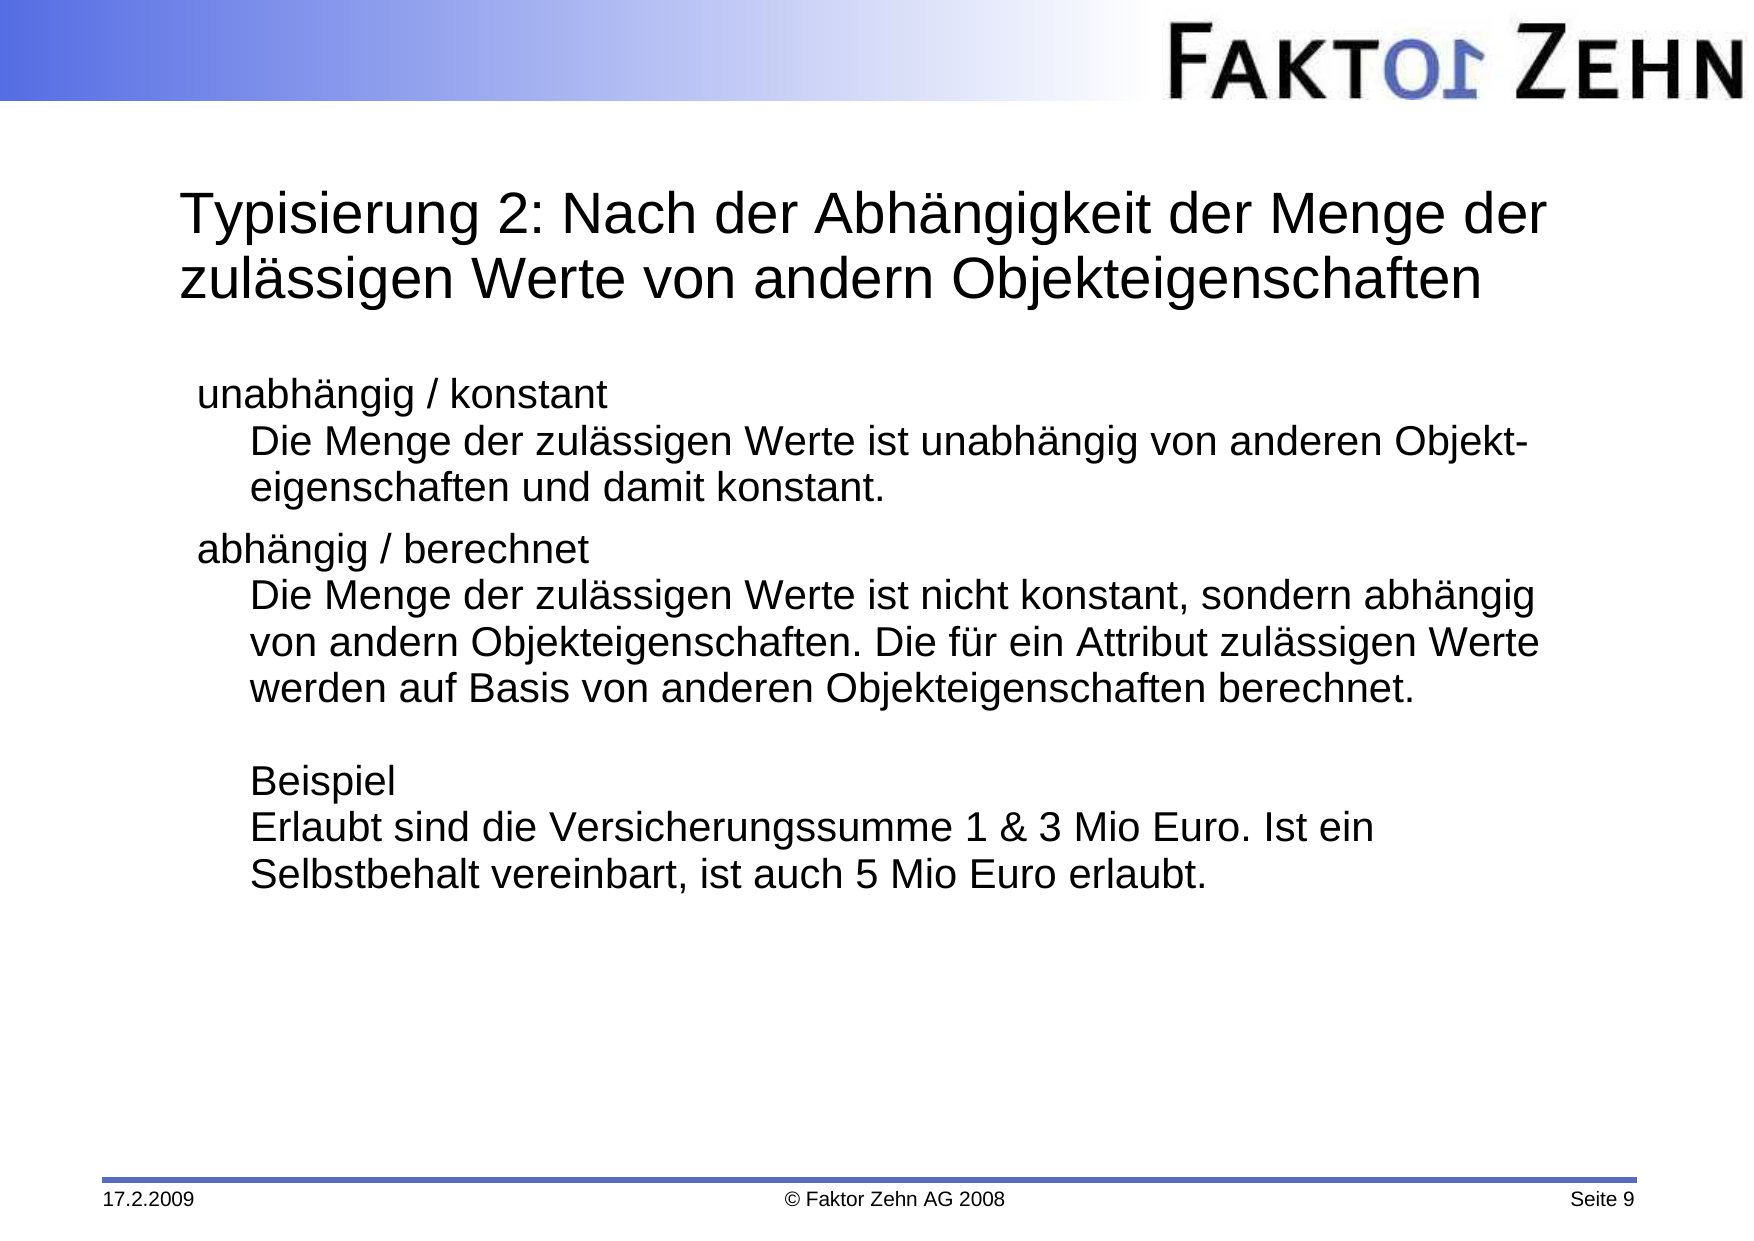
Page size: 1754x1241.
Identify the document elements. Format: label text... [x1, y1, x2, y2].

list unabhängig / konstant Die Menge der zulässigen Werte ist unabhängig von anderen Objekt-eigenschaften und damit konstant. abhängig / berechnet Die Menge der zulässigen Werte ist nicht konstant, sondern abhängig von andern Objekteigenschaften. Die für ein Attribut zulässigen Werte werden auf Basis von anderen Objekteigenschaften berechnet. Beispiel Erlaubt sind die Versicherungssumme 1 & 3 Mio Euro. Ist ein Selbstbehalt vereinbart, ist auch 5 Mio Euro erlaubt. [179, 371, 1576, 1078]
picture [1162, 7, 1752, 100]
title Typisierung 2: Nach der Abhängigkeit der Menge der zulässigen Werte von andern Objekteigenschaften [179, 142, 1576, 349]
